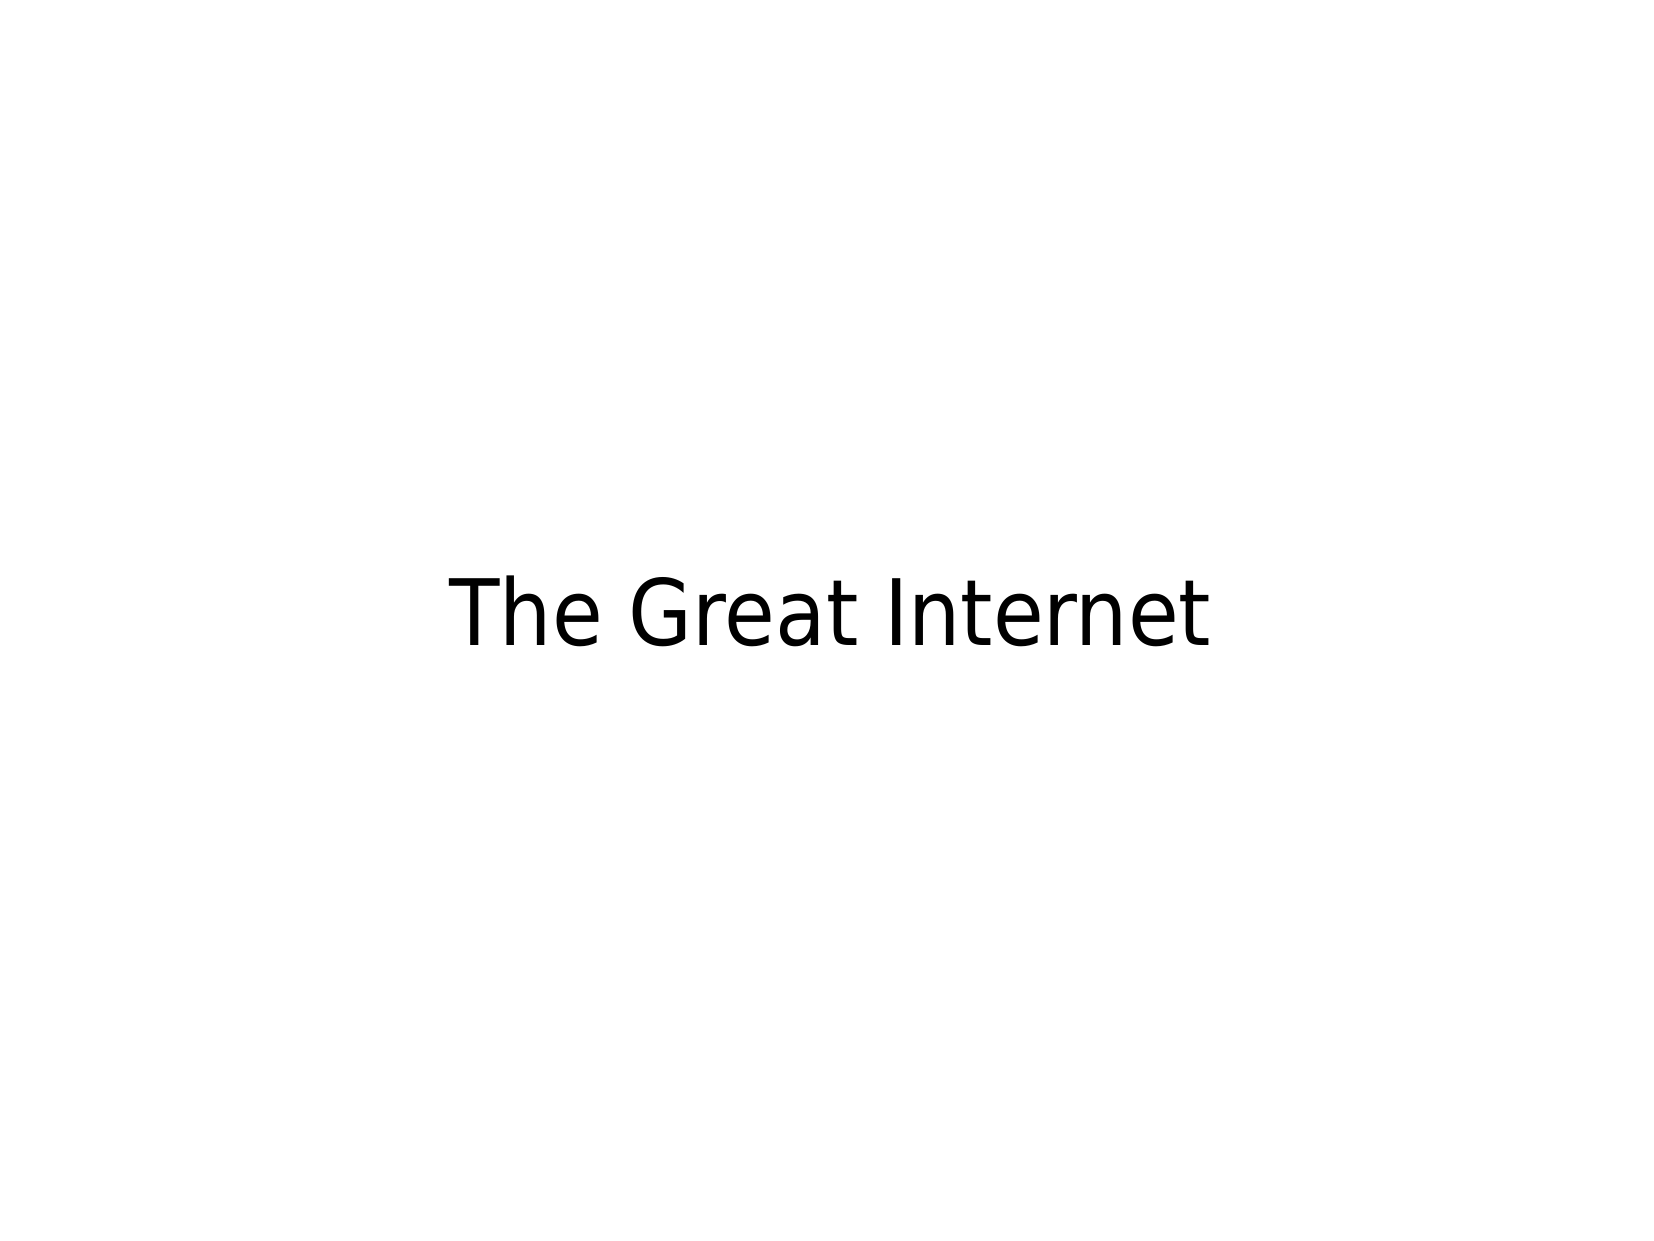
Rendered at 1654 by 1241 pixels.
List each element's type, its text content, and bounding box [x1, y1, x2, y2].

title The Great Internet [86, 510, 1575, 718]
